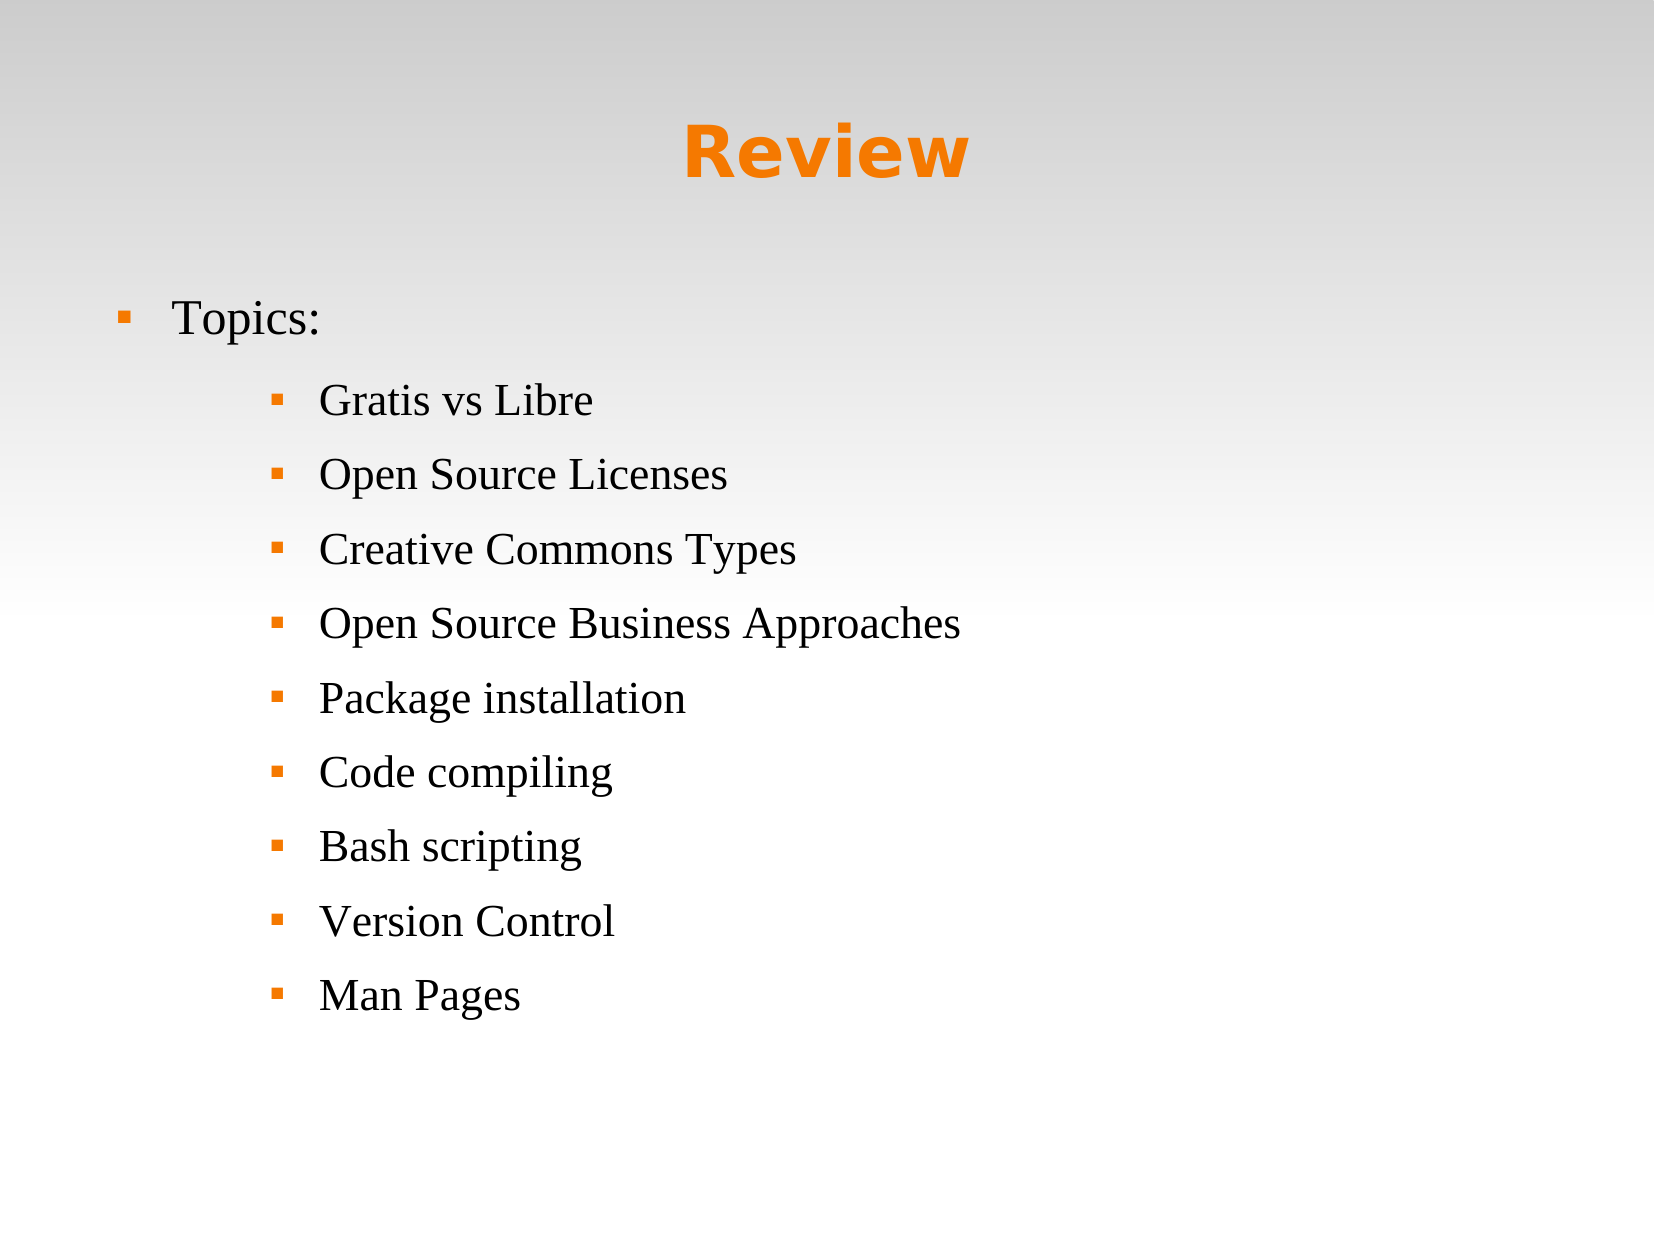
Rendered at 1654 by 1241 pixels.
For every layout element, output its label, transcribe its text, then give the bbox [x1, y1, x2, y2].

list Topics: Gratis vs Libre Open Source Licenses Creative Commons Types Open Source Business Approaches Package installation Code compiling Bash scripting Version Control Man Pages [82, 290, 1571, 1109]
title Review [82, 49, 1571, 257]
